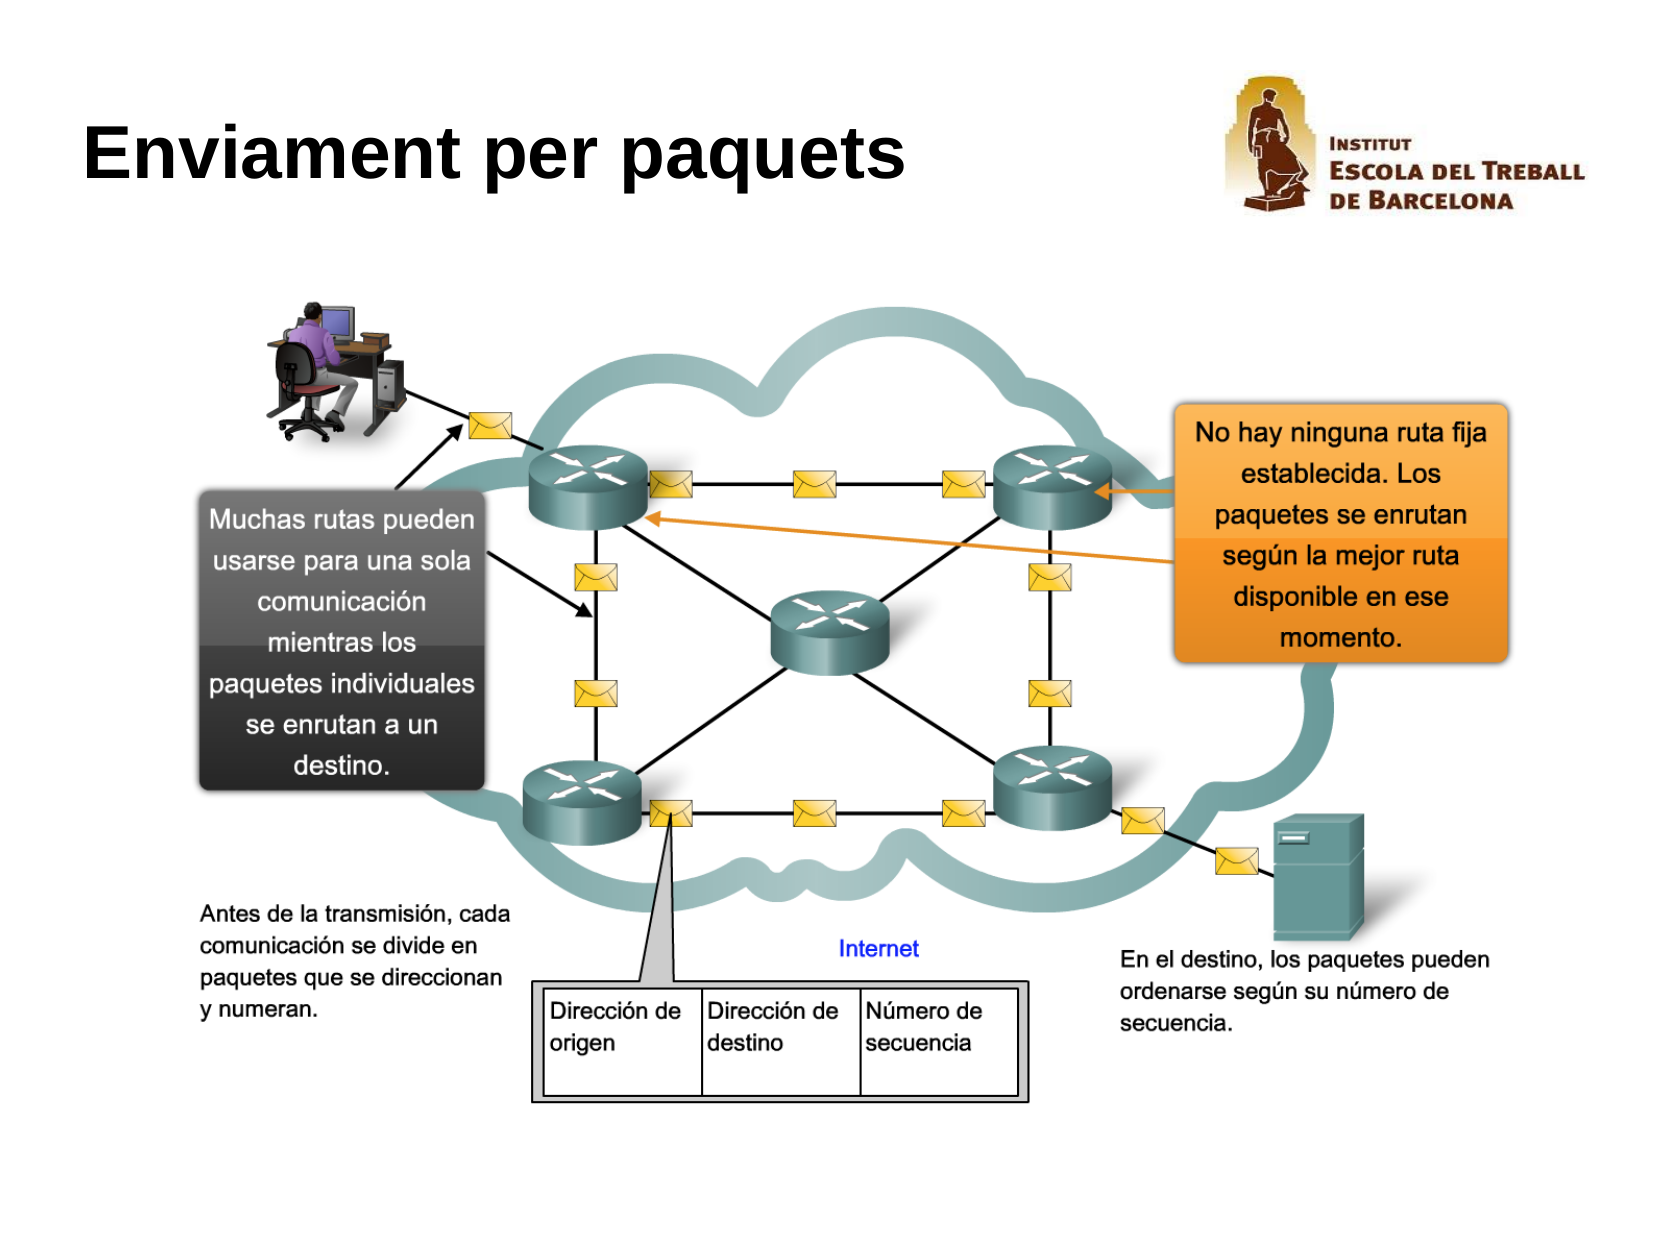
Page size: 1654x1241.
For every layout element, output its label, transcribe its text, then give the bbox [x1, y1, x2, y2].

picture [138, 286, 1529, 1123]
title Enviament per paquets [82, 49, 1571, 257]
picture [1204, 70, 1595, 223]
